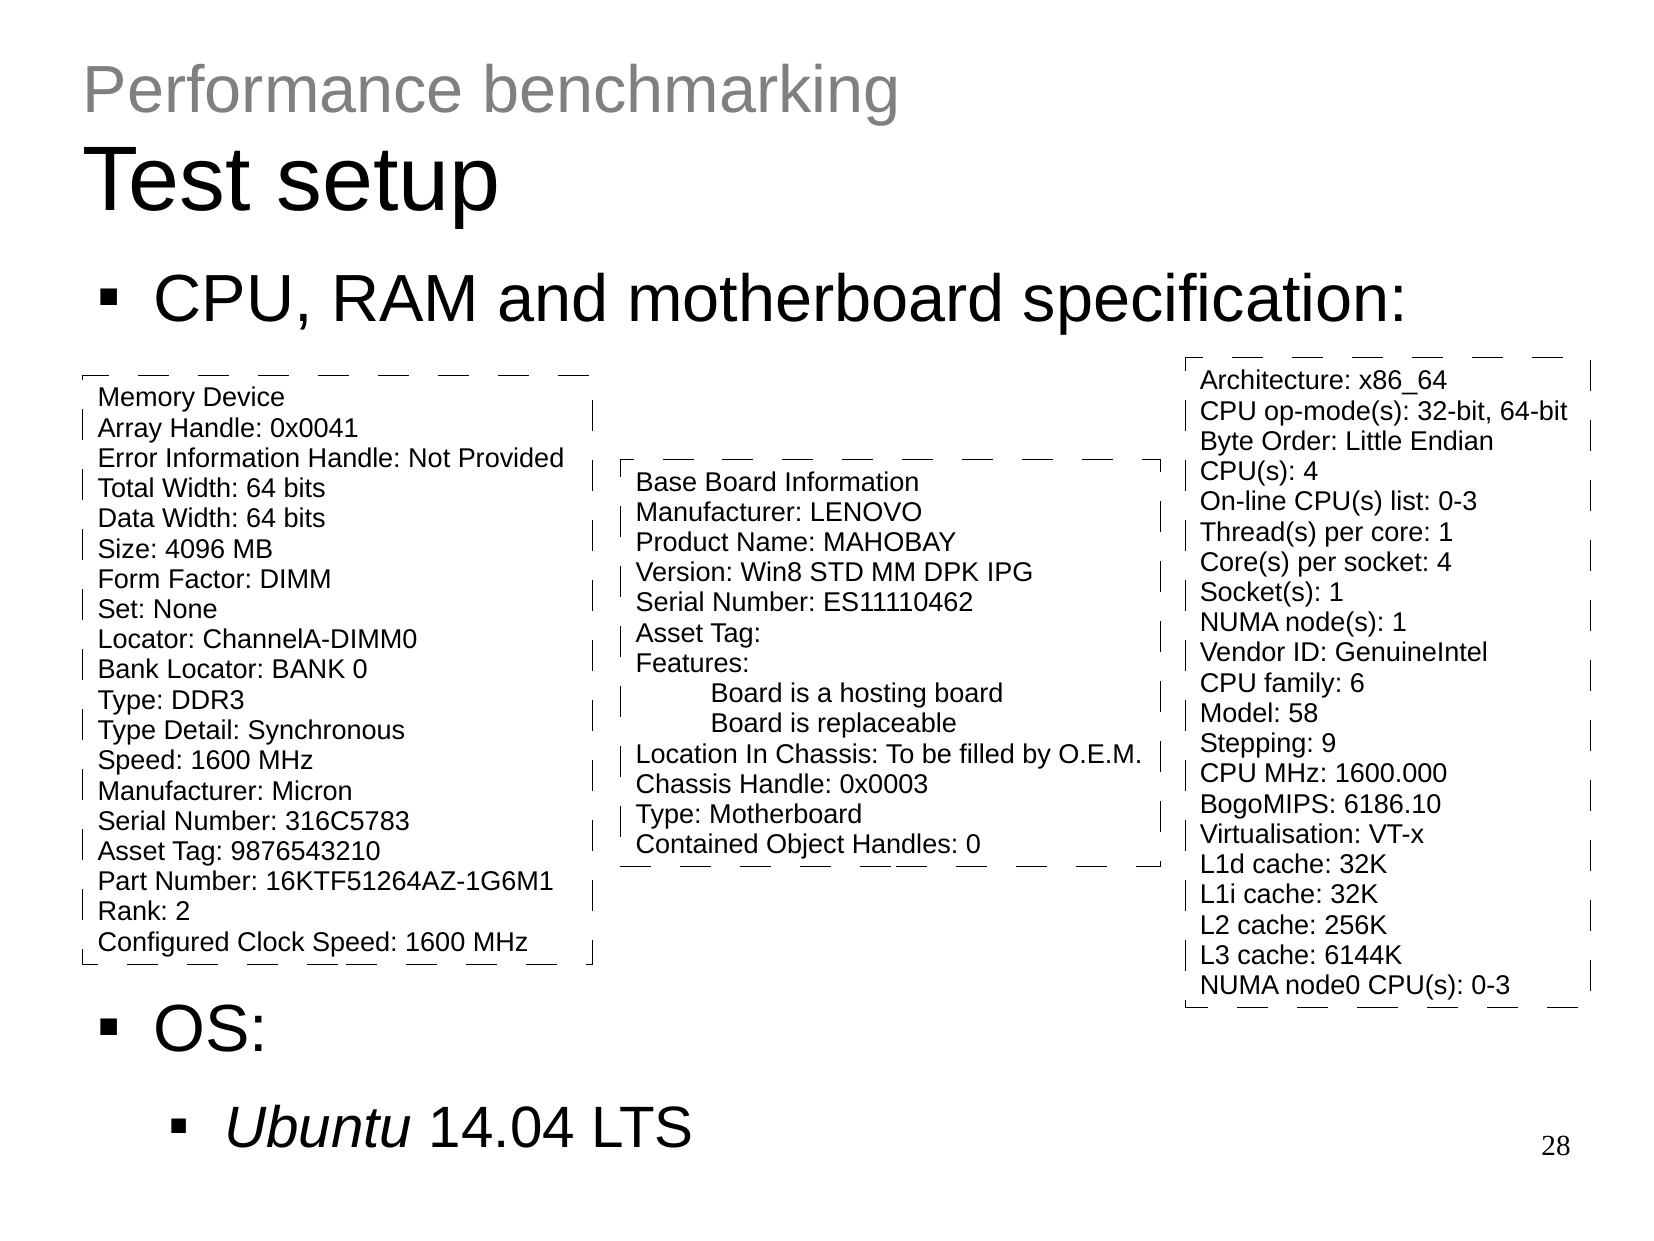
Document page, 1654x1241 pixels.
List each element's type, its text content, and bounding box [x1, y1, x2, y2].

list CPU, RAM and motherboard specification: OS: Ubuntu 14.04 LTS [82, 260, 1538, 1211]
title Performance benchmarking Test setup [82, 37, 1571, 245]
text_box Memory Device Array Handle: 0x0041 Error Information Handle: Not Provided Total Width: 64 bits Data Width: 64 bits Size: 4096 MB Form Factor: DIMM Set: None Locator: ChannelA-DIMM0 Bank Locator: BANK 0 Type: DDR3 Type Detail: Synchronous Speed: 1600 MHz Manufacturer: Micron Serial Number: 316C5783 Asset Tag: 9876543210 Part Number: 16KTF51264AZ-1G6M1 Rank: 2 Configured Clock Speed: 1600 MHz [82, 375, 593, 965]
text_box Base Board Information Manufacturer: LENOVO Product Name: MAHOBAY Version: Win8 STD MM DPK IPG Serial Number: ES11110462 Asset Tag: Features: Board is a hosting board Board is replaceable Location In Chassis: To be filled by O.E.M. Chassis Handle: 0x0003 Type: Motherboard Contained Object Handles: 0 [620, 459, 1161, 867]
text_box Architecture: x86_64 CPU op-mode(s): 32-bit, 64-bit Byte Order: Little Endian CPU(s): 4 On-line CPU(s) list: 0-3 Thread(s) per core: 1 Core(s) per socket: 4 Socket(s): 1 NUMA node(s): 1 Vendor ID: GenuineIntel CPU family: 6 Model: 58 Stepping: 9 CPU MHz: 1600.000 BogoMIPS: 6186.10 Virtualisation: VT-x L1d cache: 32K L1i cache: 32K L2 cache: 256K L3 cache: 6144K NUMA node0 CPU(s): 0-3 [1185, 357, 1591, 1008]
